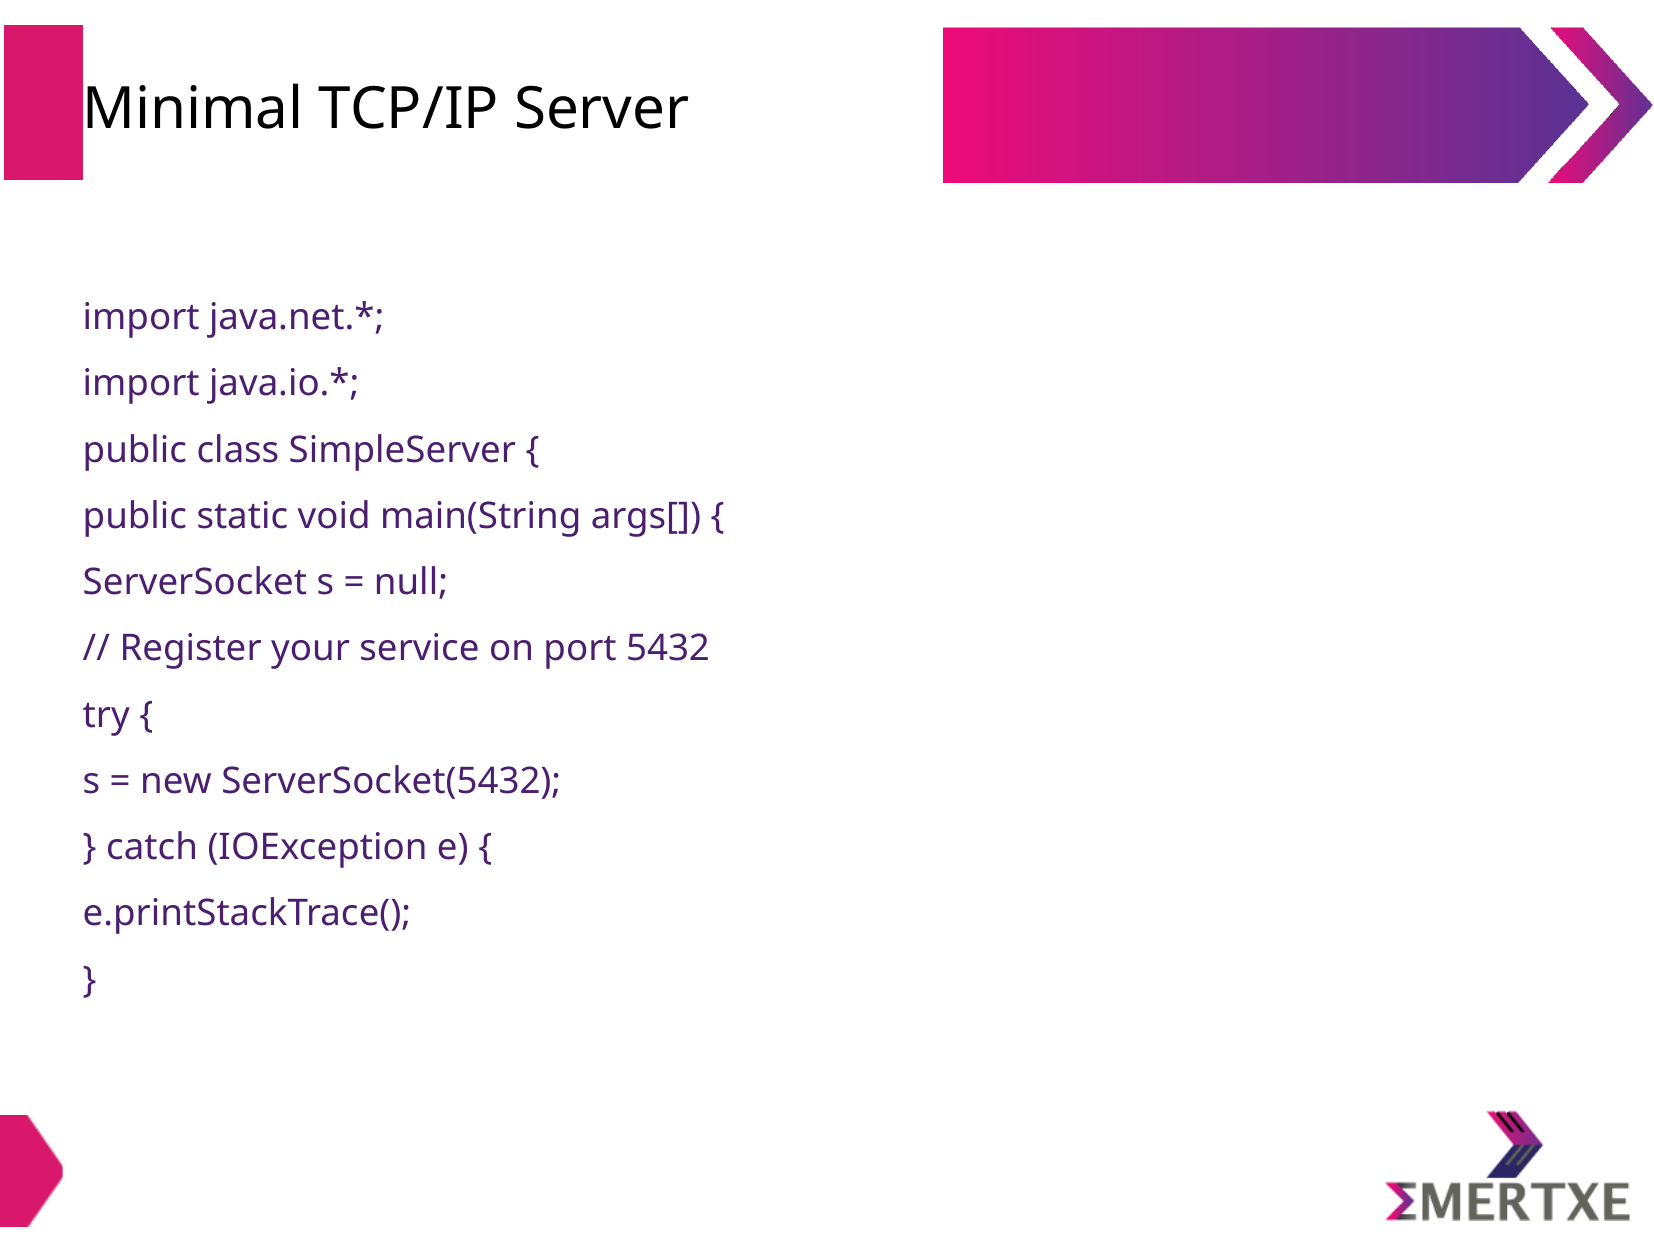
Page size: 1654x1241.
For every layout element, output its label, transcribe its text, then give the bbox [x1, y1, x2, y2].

picture [1571, 27, 1653, 183]
picture [1385, 1107, 1631, 1221]
title Minimal TCP/IP Server [82, 2, 1571, 210]
list import java.net.*; import java.io.*; public class SimpleServer { public static void main(String args[]) { ServerSocket s = null; // Register your service on port 5432 try { s = new ServerSocket(5432); } catch (IOException e) { e.printStackTrace(); } [82, 290, 1571, 1010]
